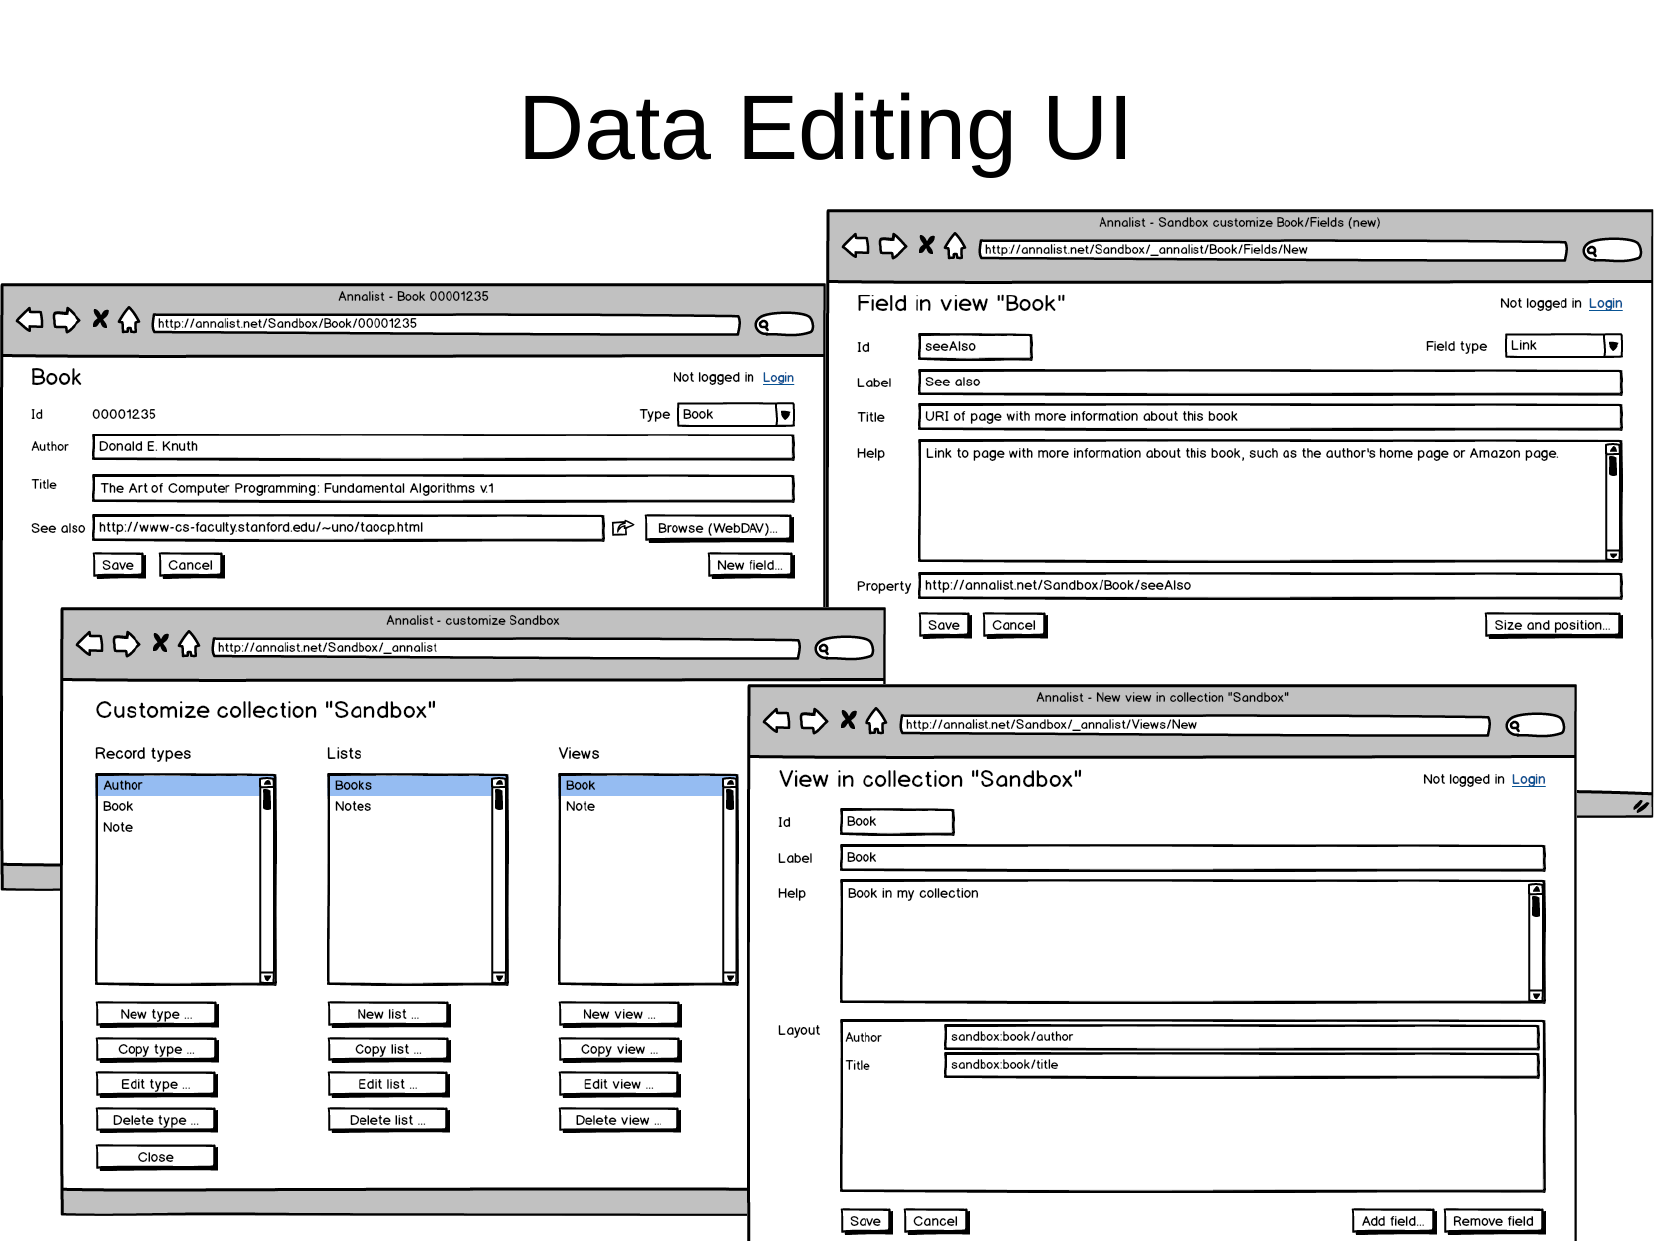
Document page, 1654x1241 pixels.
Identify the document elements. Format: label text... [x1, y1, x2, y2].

title Data Editing UI [82, 49, 1571, 207]
picture [0, 209, 1654, 1241]
